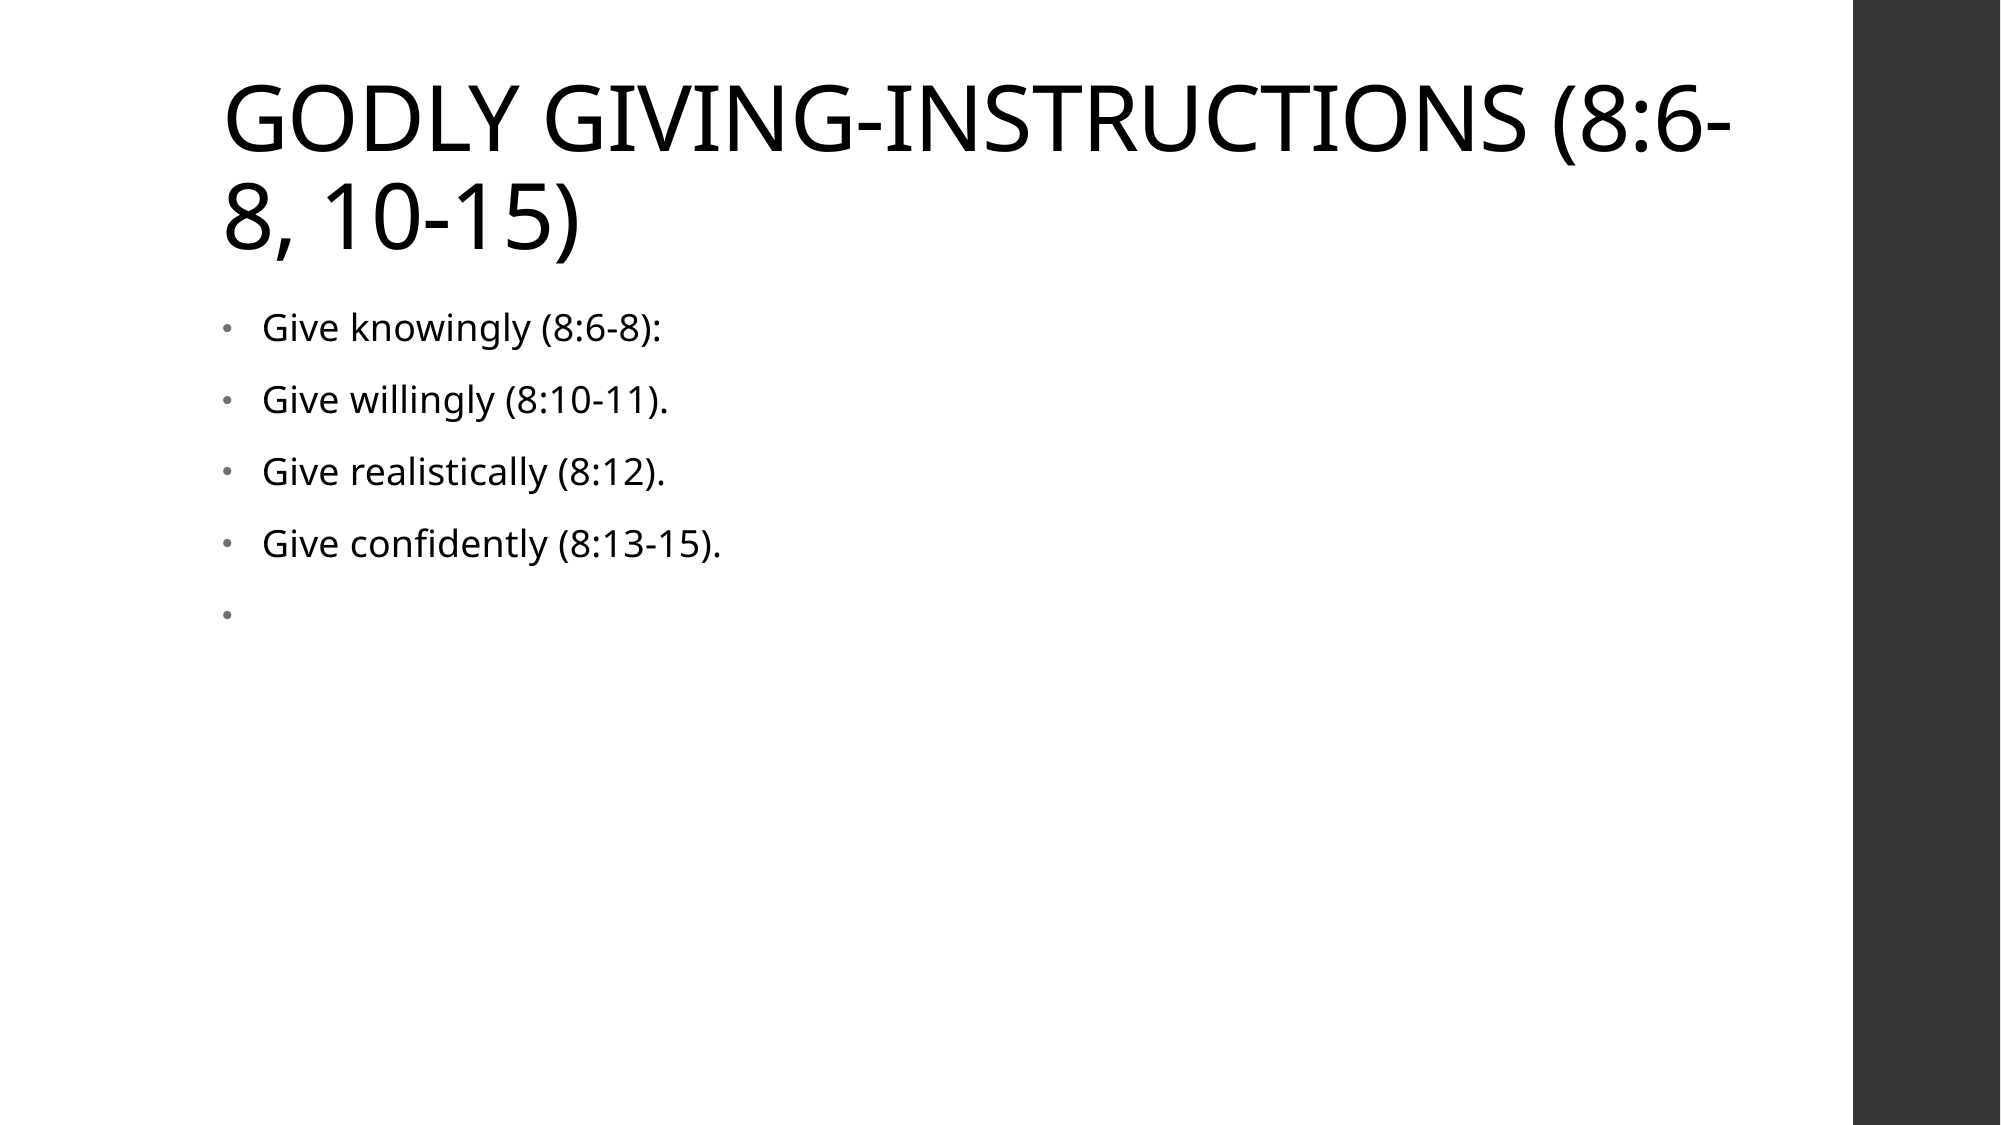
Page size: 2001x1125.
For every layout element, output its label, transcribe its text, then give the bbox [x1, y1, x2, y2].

list Give knowingly (8:6-8): Give willingly (8:10-11). Give realistically (8:12). Give confidently (8:13-15). [206, 299, 1617, 1014]
title GODLY GIVING-INSTRUCTIONS (8:6-8, 10-15) [206, 60, 1797, 278]
